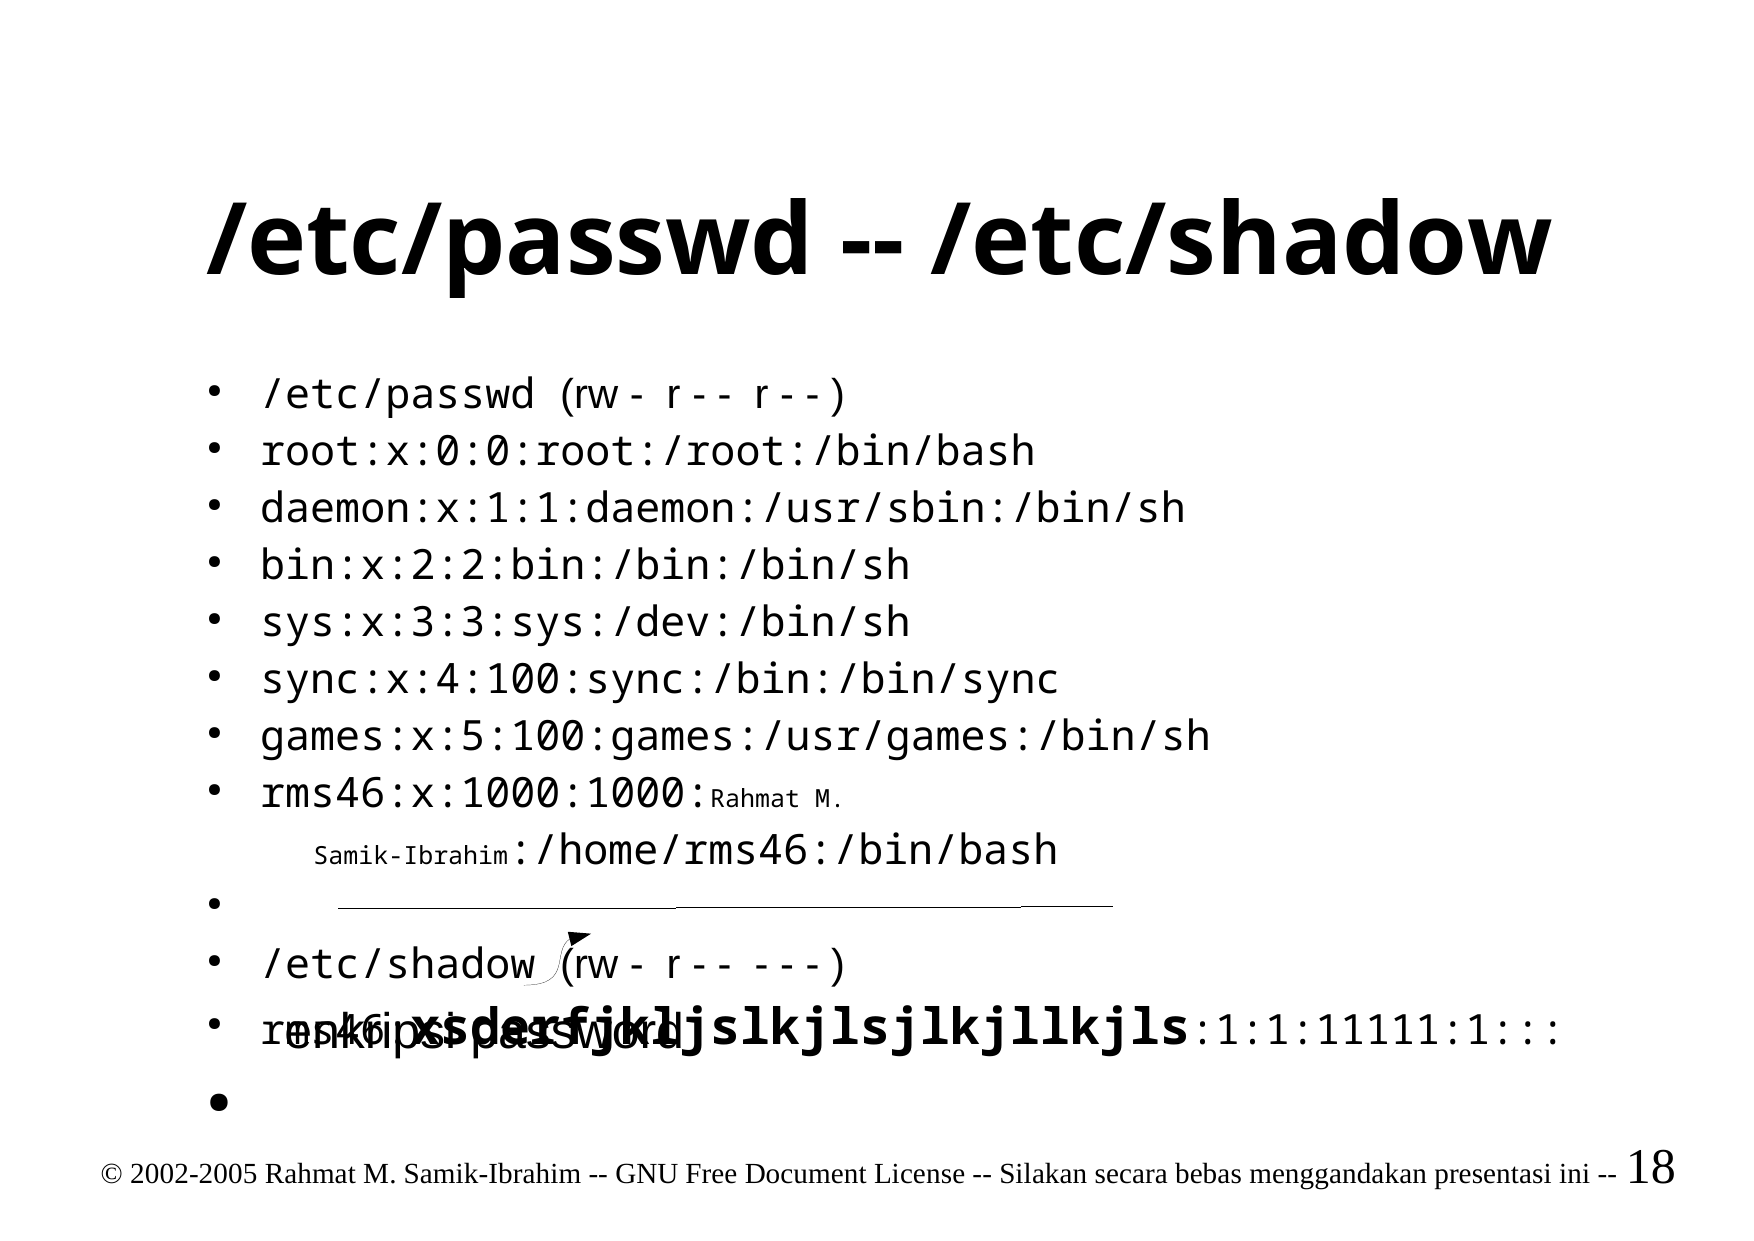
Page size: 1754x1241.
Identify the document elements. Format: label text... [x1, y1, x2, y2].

title /etc/passwd -- /etc/shadow [171, 139, 1589, 332]
list /etc/passwd (rw - r - - r - - ) root:x:0:0:root:/root:/bin/bash daemon:x:1:1:daemon:/usr/sbin:/bin/sh bin:x:2:2:bin:/bin:/bin/sh sys:x:3:3:sys:/dev:/bin/sh sync:x:4:100:sync:/bin:/bin/sync games:x:5:100:games:/usr/games:/bin/sh rms46:x:1000:1000:Rahmat M. Samik-Ibrahim:/home/rms46:/bin/bash /etc/shadow (rw - r - - - - - ) rms46:xsderfjkljslkjlsjlkjllkjls:1:1:11111:1::: [171, 363, 1589, 1090]
text_box enkripsi password [284, 1002, 697, 1062]
